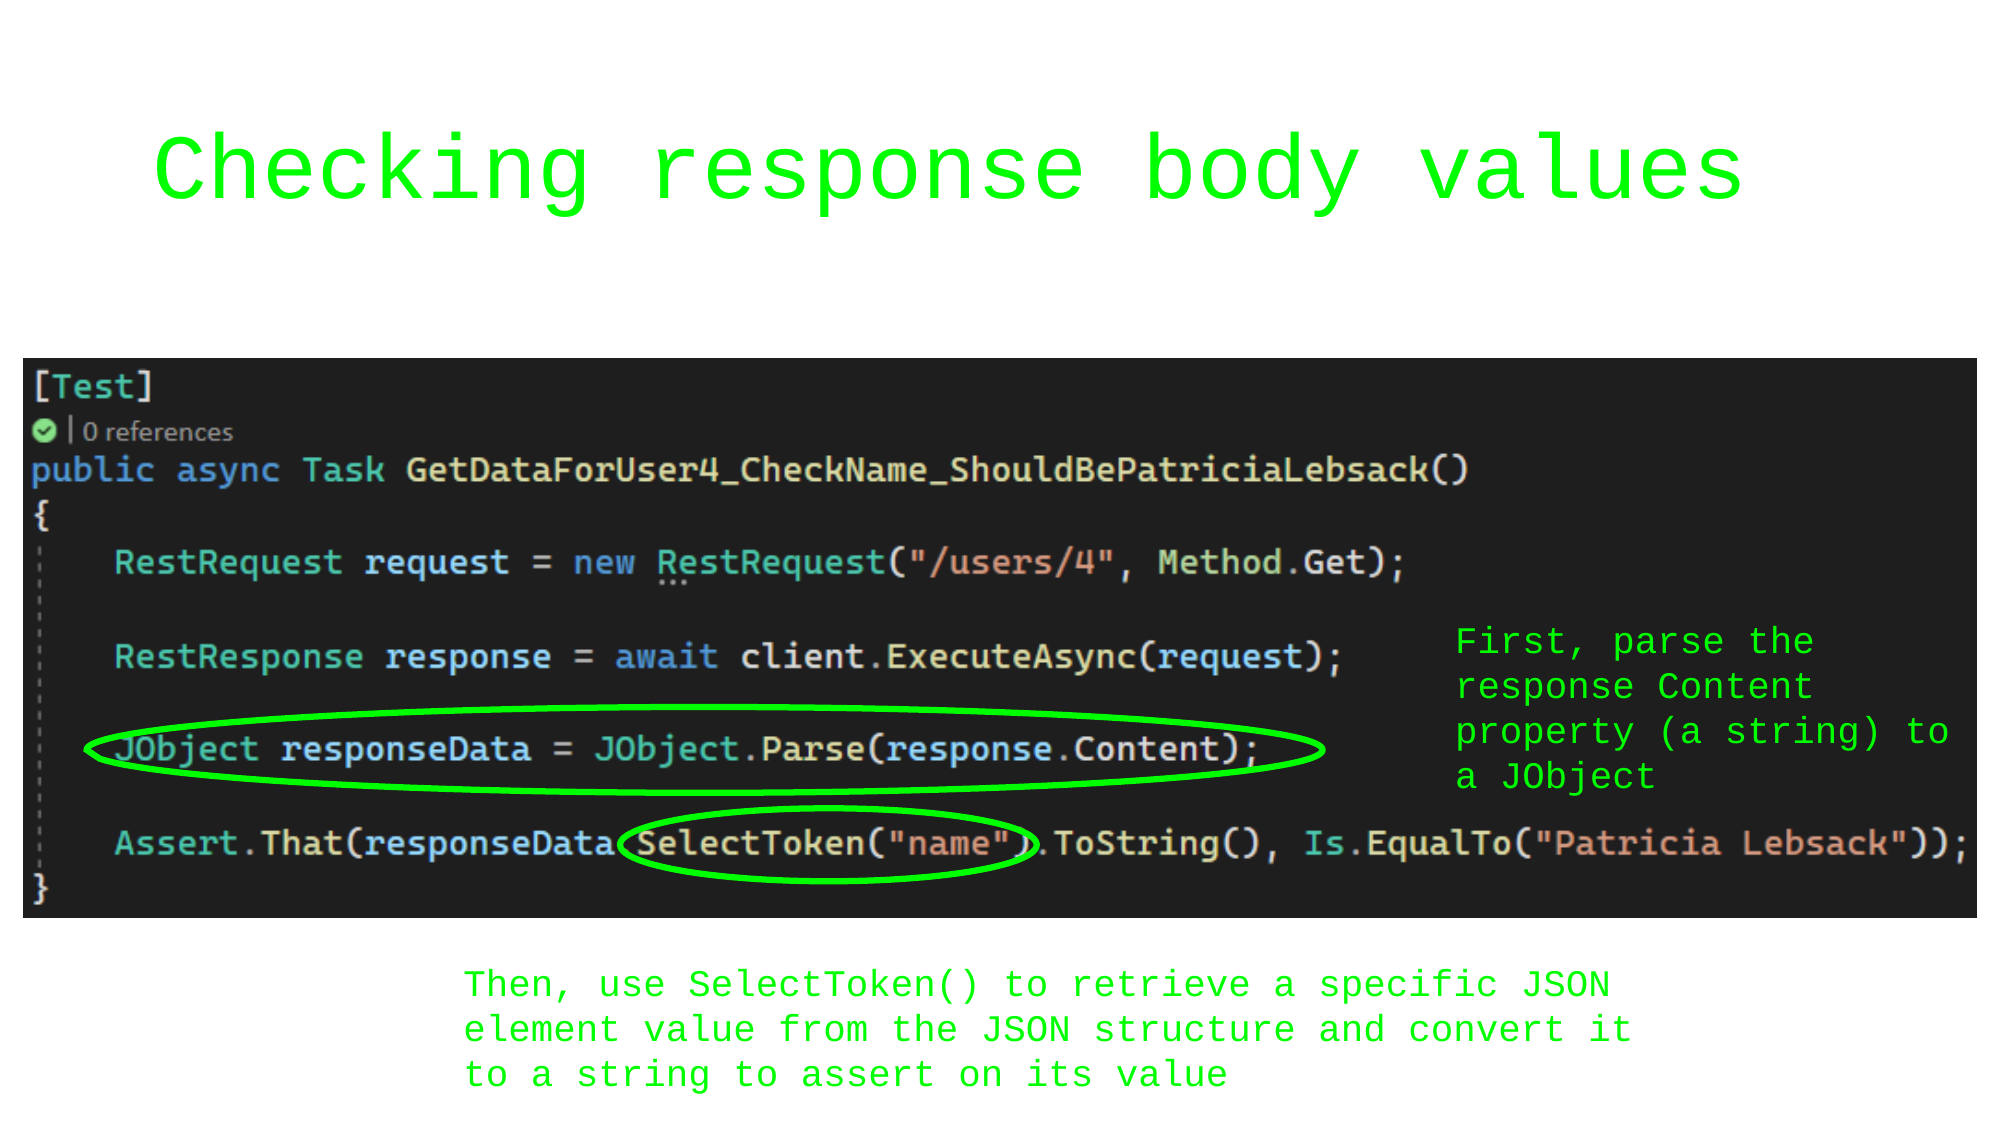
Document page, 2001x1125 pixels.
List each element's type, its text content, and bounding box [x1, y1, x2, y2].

picture [23, 359, 1977, 918]
text_box First, parse the response Content property (a string) to a JObject [1440, 608, 1986, 806]
text_box Then, use SelectToken() to retrieve a specific JSON element value from the JSON structure and convert it to a string to assert on its value [448, 951, 1651, 1103]
title Checking response body values [137, 59, 1863, 278]
